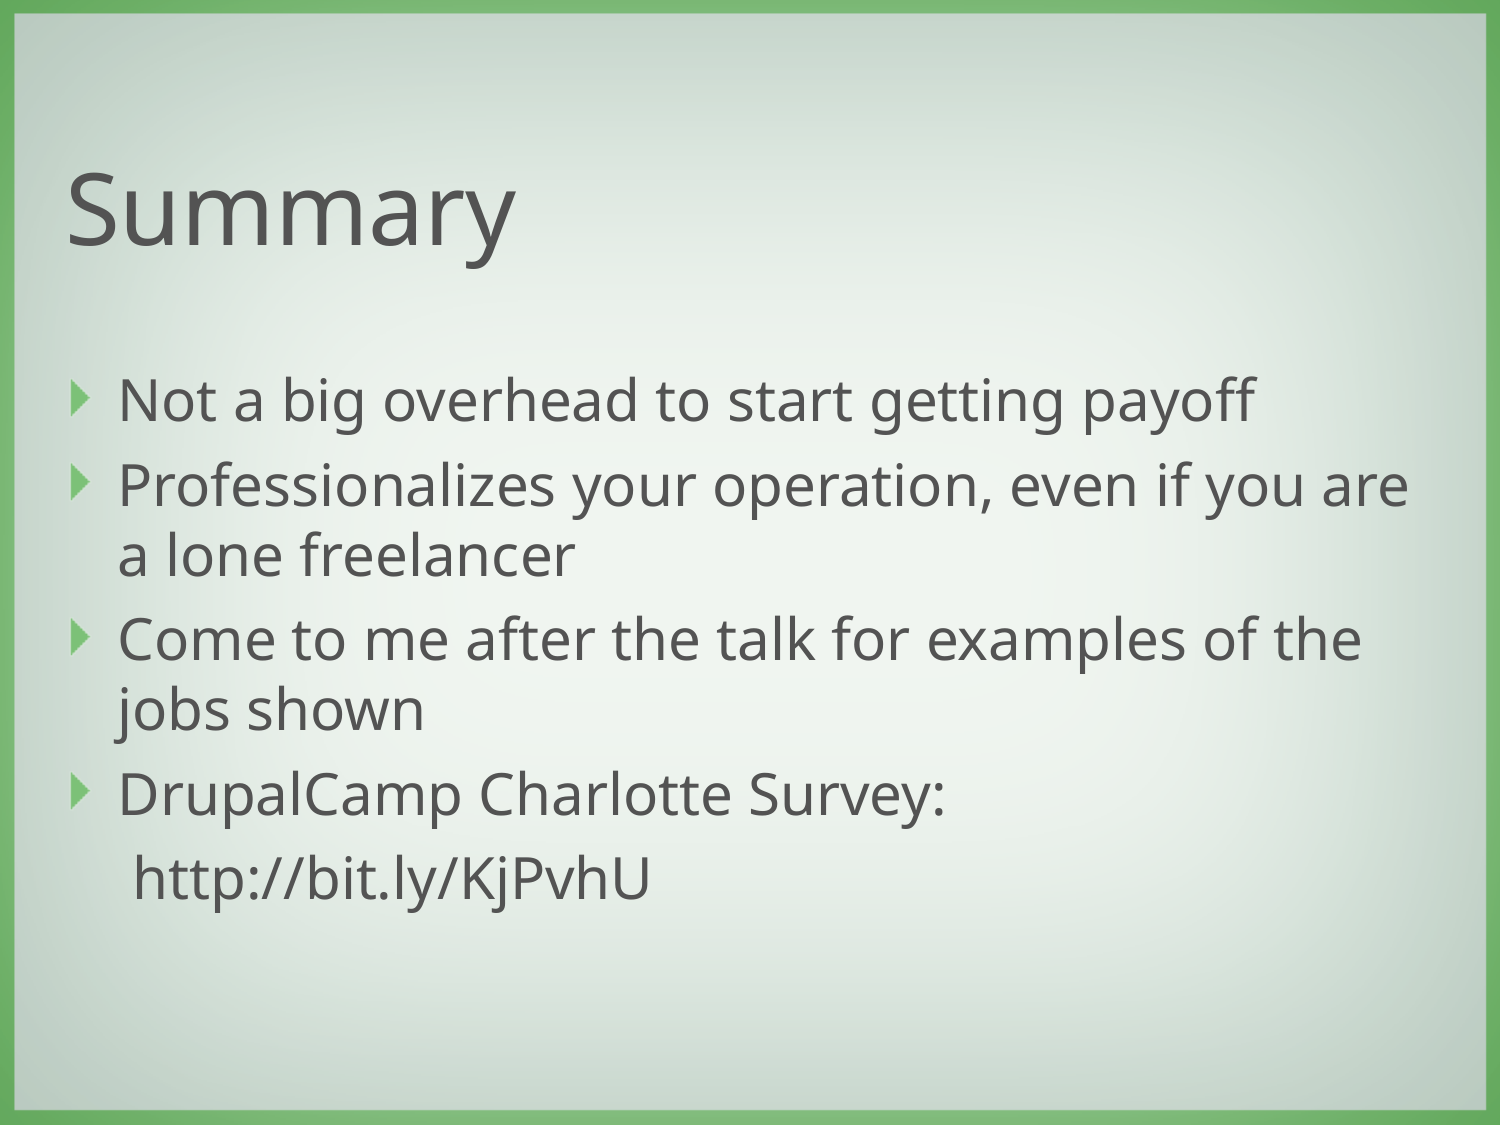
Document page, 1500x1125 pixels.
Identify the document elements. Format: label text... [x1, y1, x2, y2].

list Not a big overhead to start getting payoff Professionalizes your operation, even if you are a lone freelancer Come to me after the talk for examples of the jobs shown DrupalCamp Charlotte Survey: http://bit.ly/KjPvhU [46, 355, 1453, 1088]
picture [0, 0, 1500, 1125]
title Summary [50, 137, 1457, 274]
